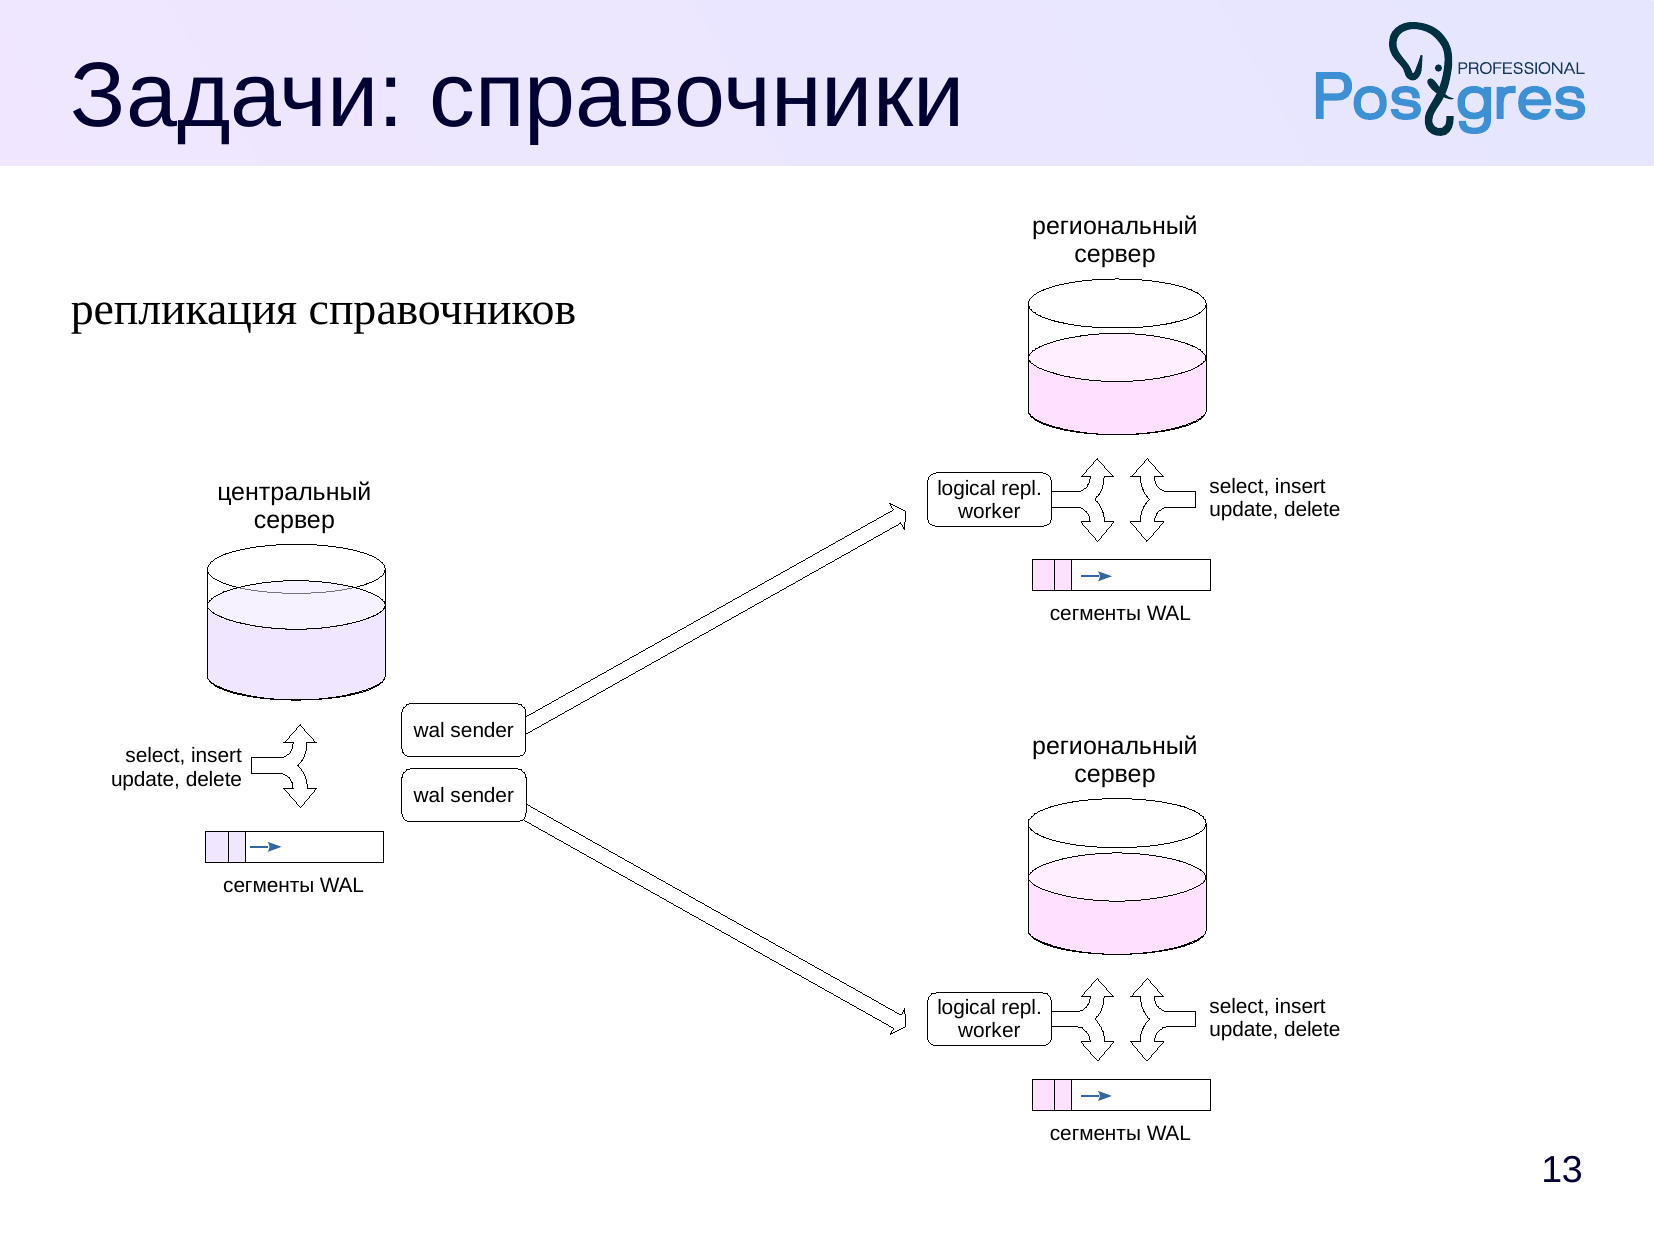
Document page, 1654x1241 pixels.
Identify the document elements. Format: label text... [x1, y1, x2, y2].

title Задачи: справочники [70, 43, 1241, 249]
text_box [1028, 798, 1207, 955]
text_box сегменты WAL [208, 866, 381, 905]
text_box региональный сервер [1017, 724, 1261, 796]
text_box select, insert update, delete [96, 736, 258, 799]
text_box [1130, 458, 1194, 542]
text_box select, insert update, delete [1194, 467, 1356, 530]
text_box [1130, 978, 1194, 1061]
text_box сегменты WAL [1035, 594, 1207, 633]
text_box wal sender [401, 768, 527, 822]
text_box [207, 544, 386, 701]
text_box [1033, 560, 1072, 590]
text_box logical repl. worker [927, 472, 1052, 527]
text_box [526, 503, 906, 734]
text_box select, insert update, delete [1194, 987, 1356, 1049]
text_box [1033, 1080, 1072, 1110]
text_box [1052, 458, 1114, 542]
text_box [1052, 978, 1114, 1061]
text_box logical repl. worker [927, 992, 1052, 1046]
text_box [524, 804, 906, 1035]
text_box [206, 832, 246, 862]
text_box wal sender [401, 703, 526, 757]
text_box [1028, 278, 1207, 435]
text_box центральный сервер [202, 470, 430, 542]
text_box сегменты WAL [1035, 1113, 1207, 1153]
text_box региональный сервер [1017, 204, 1261, 277]
text_box [258, 724, 317, 808]
list репликация справочников [70, 283, 1583, 1134]
